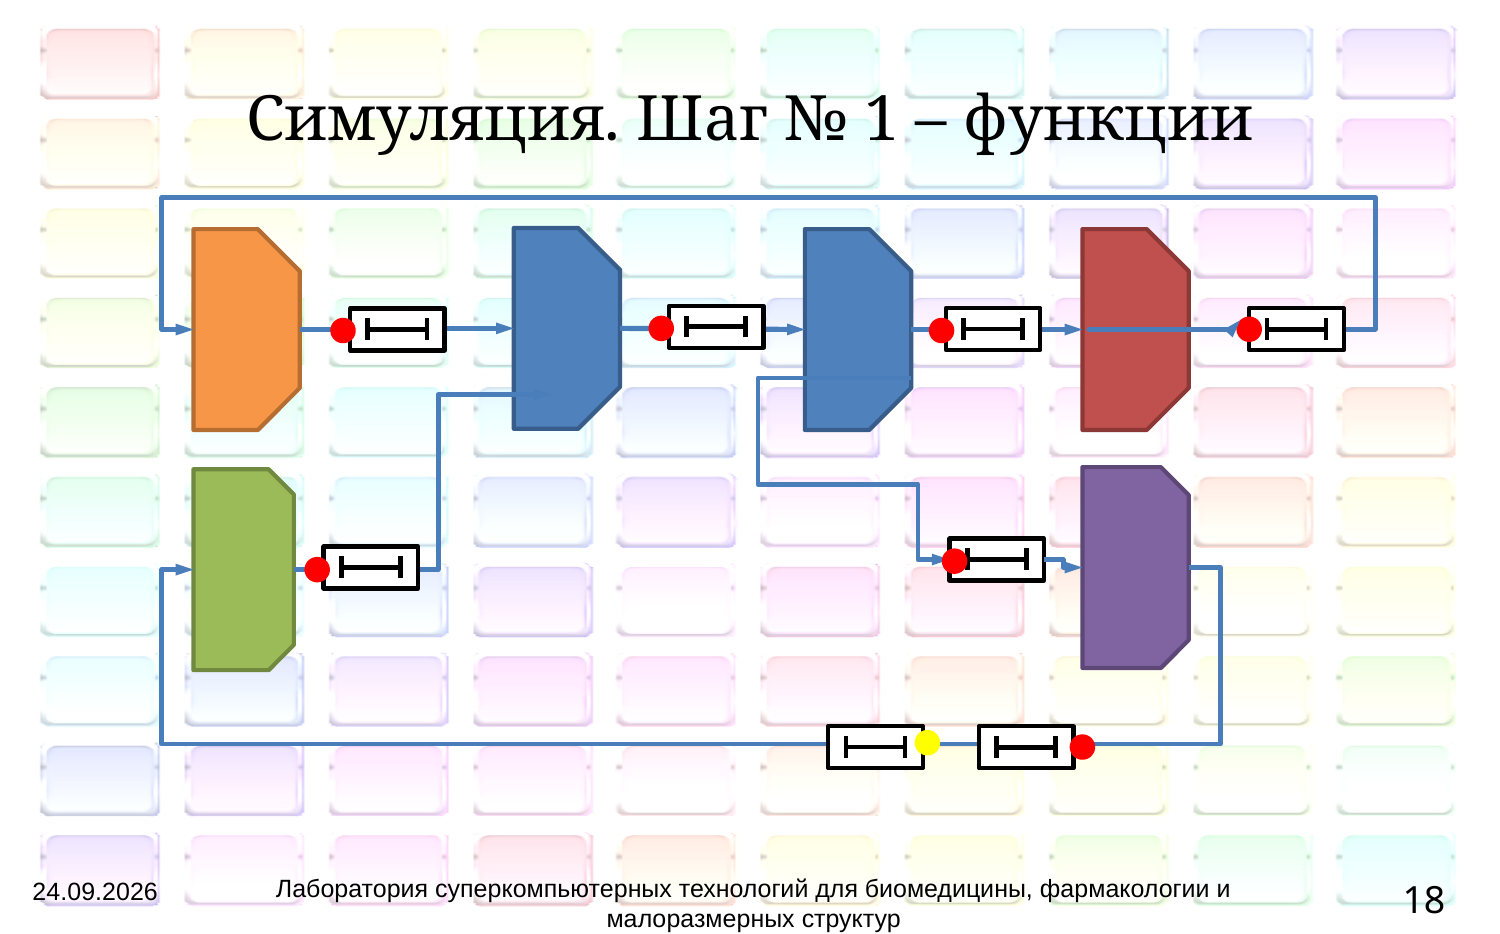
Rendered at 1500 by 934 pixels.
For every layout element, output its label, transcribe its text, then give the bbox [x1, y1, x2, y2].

text_box [1238, 308, 1344, 350]
text_box [928, 308, 1040, 350]
title Симуляция. Шаг № 1 – функции [75, 70, 1426, 161]
text_box [1082, 467, 1189, 668]
text_box [804, 229, 912, 379]
text_box [804, 380, 912, 430]
text_box [979, 726, 1096, 768]
picture [0, 0, 1500, 933]
text_box [1082, 229, 1189, 430]
text_box [648, 306, 763, 348]
text_box 18.11.2012 [17, 868, 184, 918]
text_box [513, 227, 621, 429]
text_box Лаборатория суперкомпьютерных технологий для биомедицины, фармакологии и малоразмерных структур [171, 864, 1338, 915]
text_box [193, 469, 294, 671]
text_box <number> [1387, 868, 1473, 918]
text_box [304, 547, 418, 588]
text_box [828, 726, 941, 768]
text_box [330, 309, 445, 350]
text_box [193, 229, 300, 430]
text_box [941, 539, 1044, 581]
